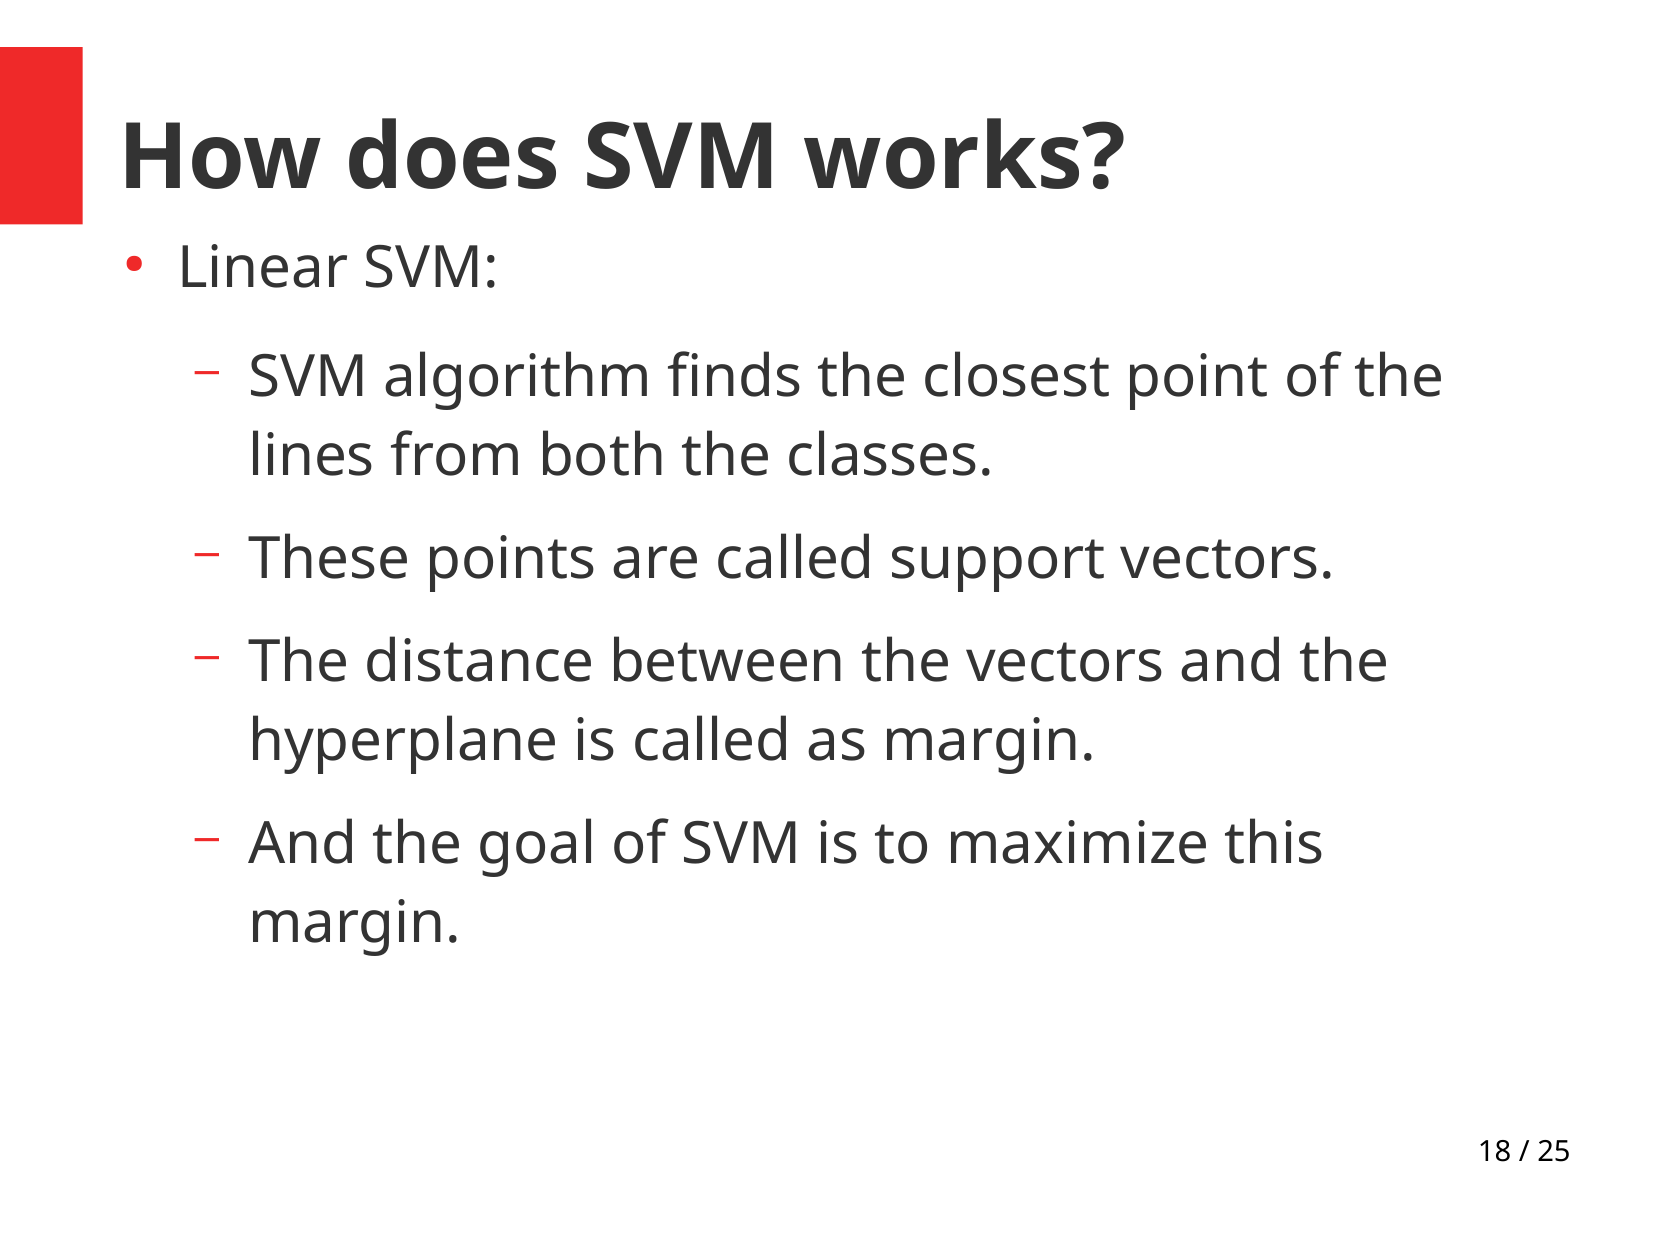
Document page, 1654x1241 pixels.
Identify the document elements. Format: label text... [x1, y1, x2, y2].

title How does SVM works? [118, 49, 1571, 257]
list Linear SVM: SVM algorithm finds the closest point of the lines from both the classes. These points are called support vectors. The distance between the vectors and the hyperplane is called as margin. And the goal of SVM is to maximize this margin. [106, 225, 1524, 945]
